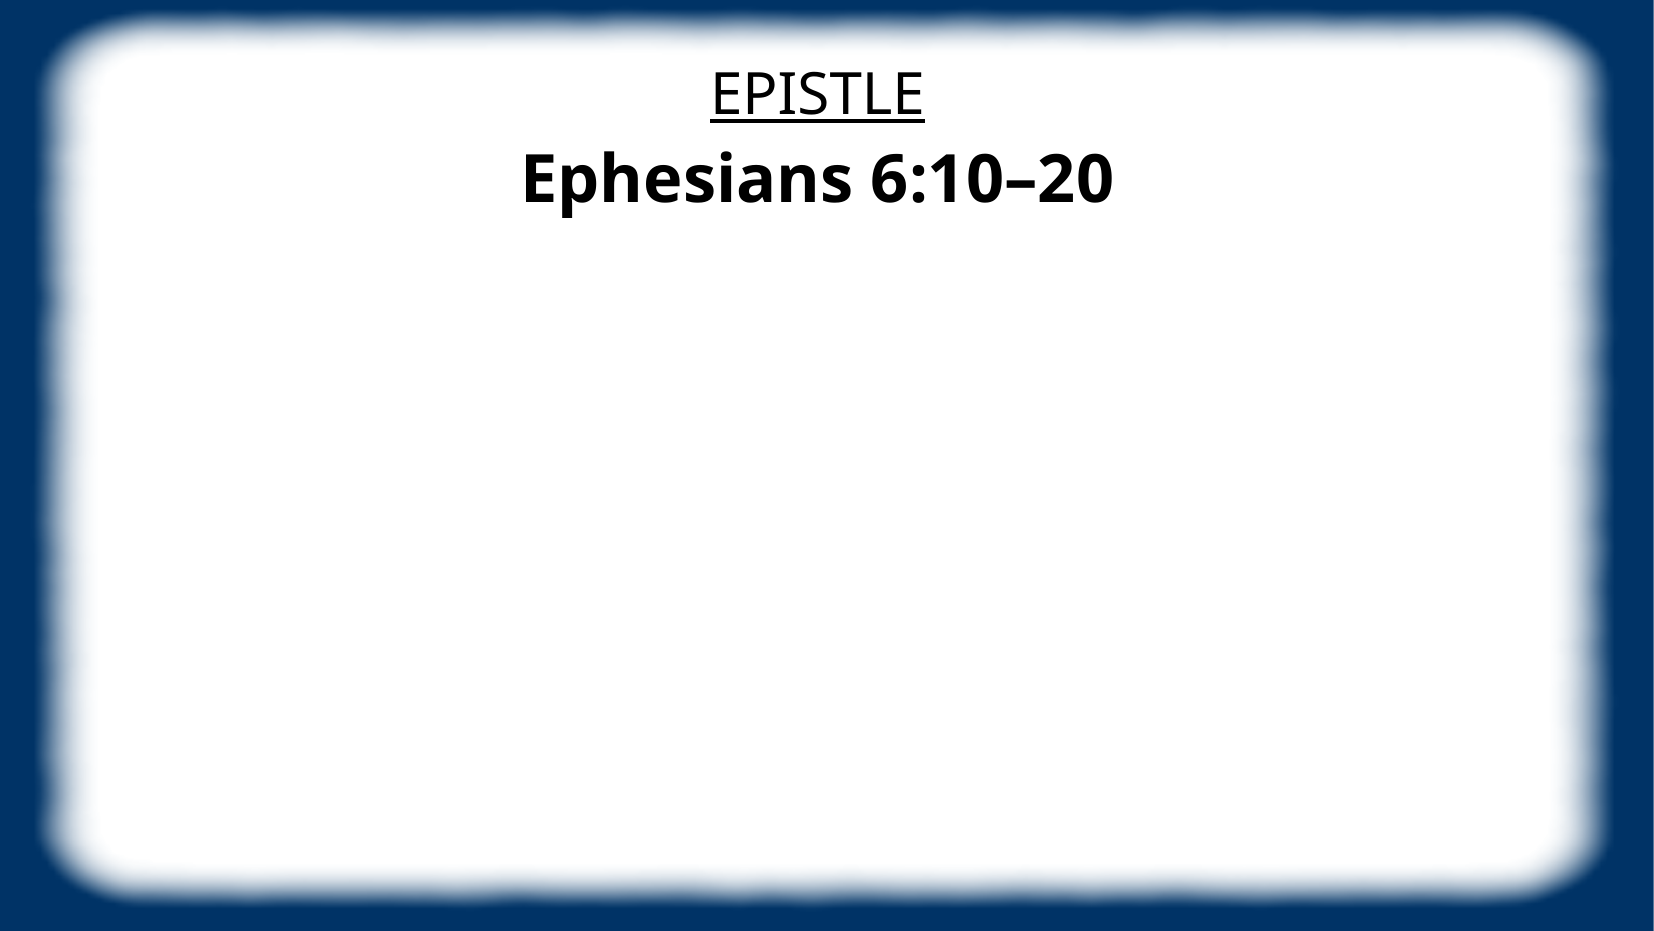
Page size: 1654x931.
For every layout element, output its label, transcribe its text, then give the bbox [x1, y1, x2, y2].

picture [0, 0, 1654, 931]
text_box EPISTLE Ephesians 6:10–20 [90, 45, 1546, 226]
